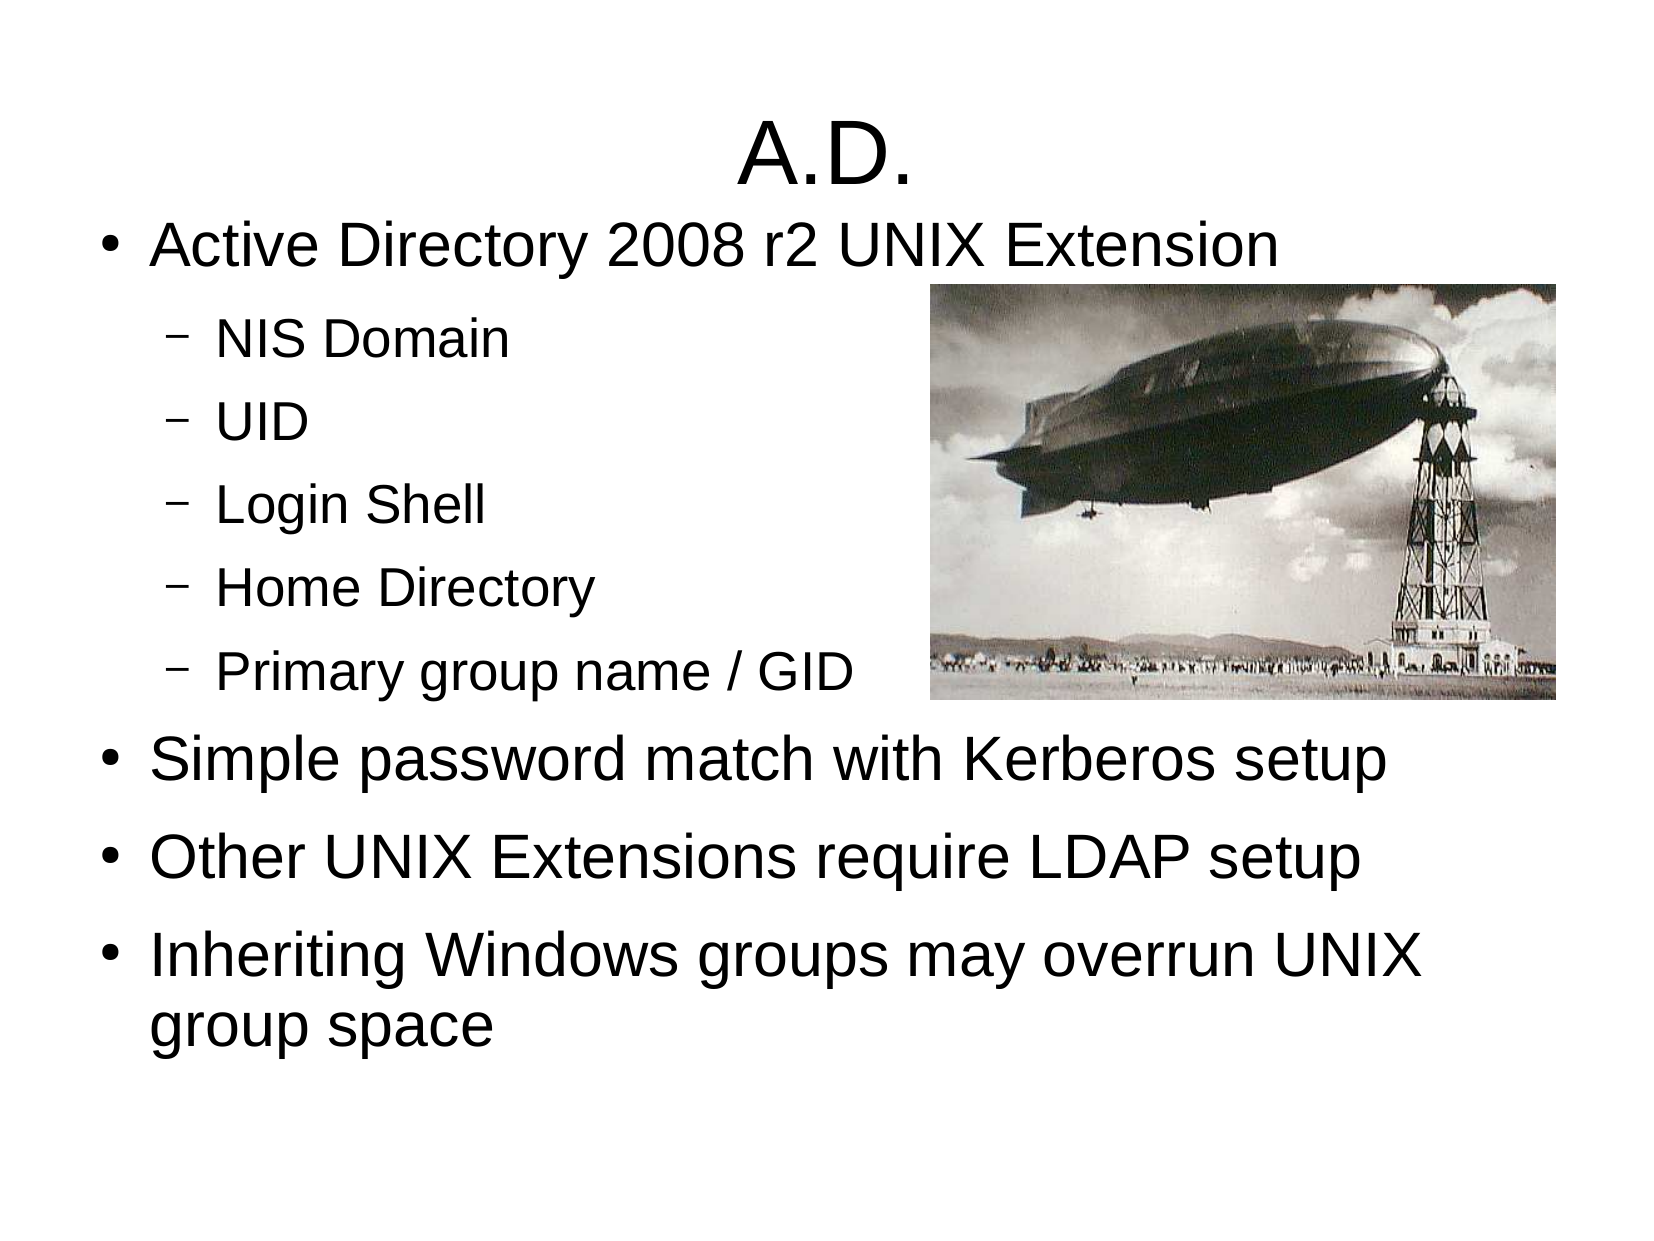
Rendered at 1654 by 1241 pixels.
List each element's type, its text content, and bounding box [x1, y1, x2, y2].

list Active Directory 2008 r2 UNIX Extension NIS Domain UID Login Shell Home Directory Primary group name / GID Simple password match with Kerberos setup Other UNIX Extensions require LDAP setup Inheriting Windows groups may overrun UNIX group space [82, 210, 1571, 1066]
title A.D. [82, 49, 1571, 210]
picture [930, 284, 1556, 700]
